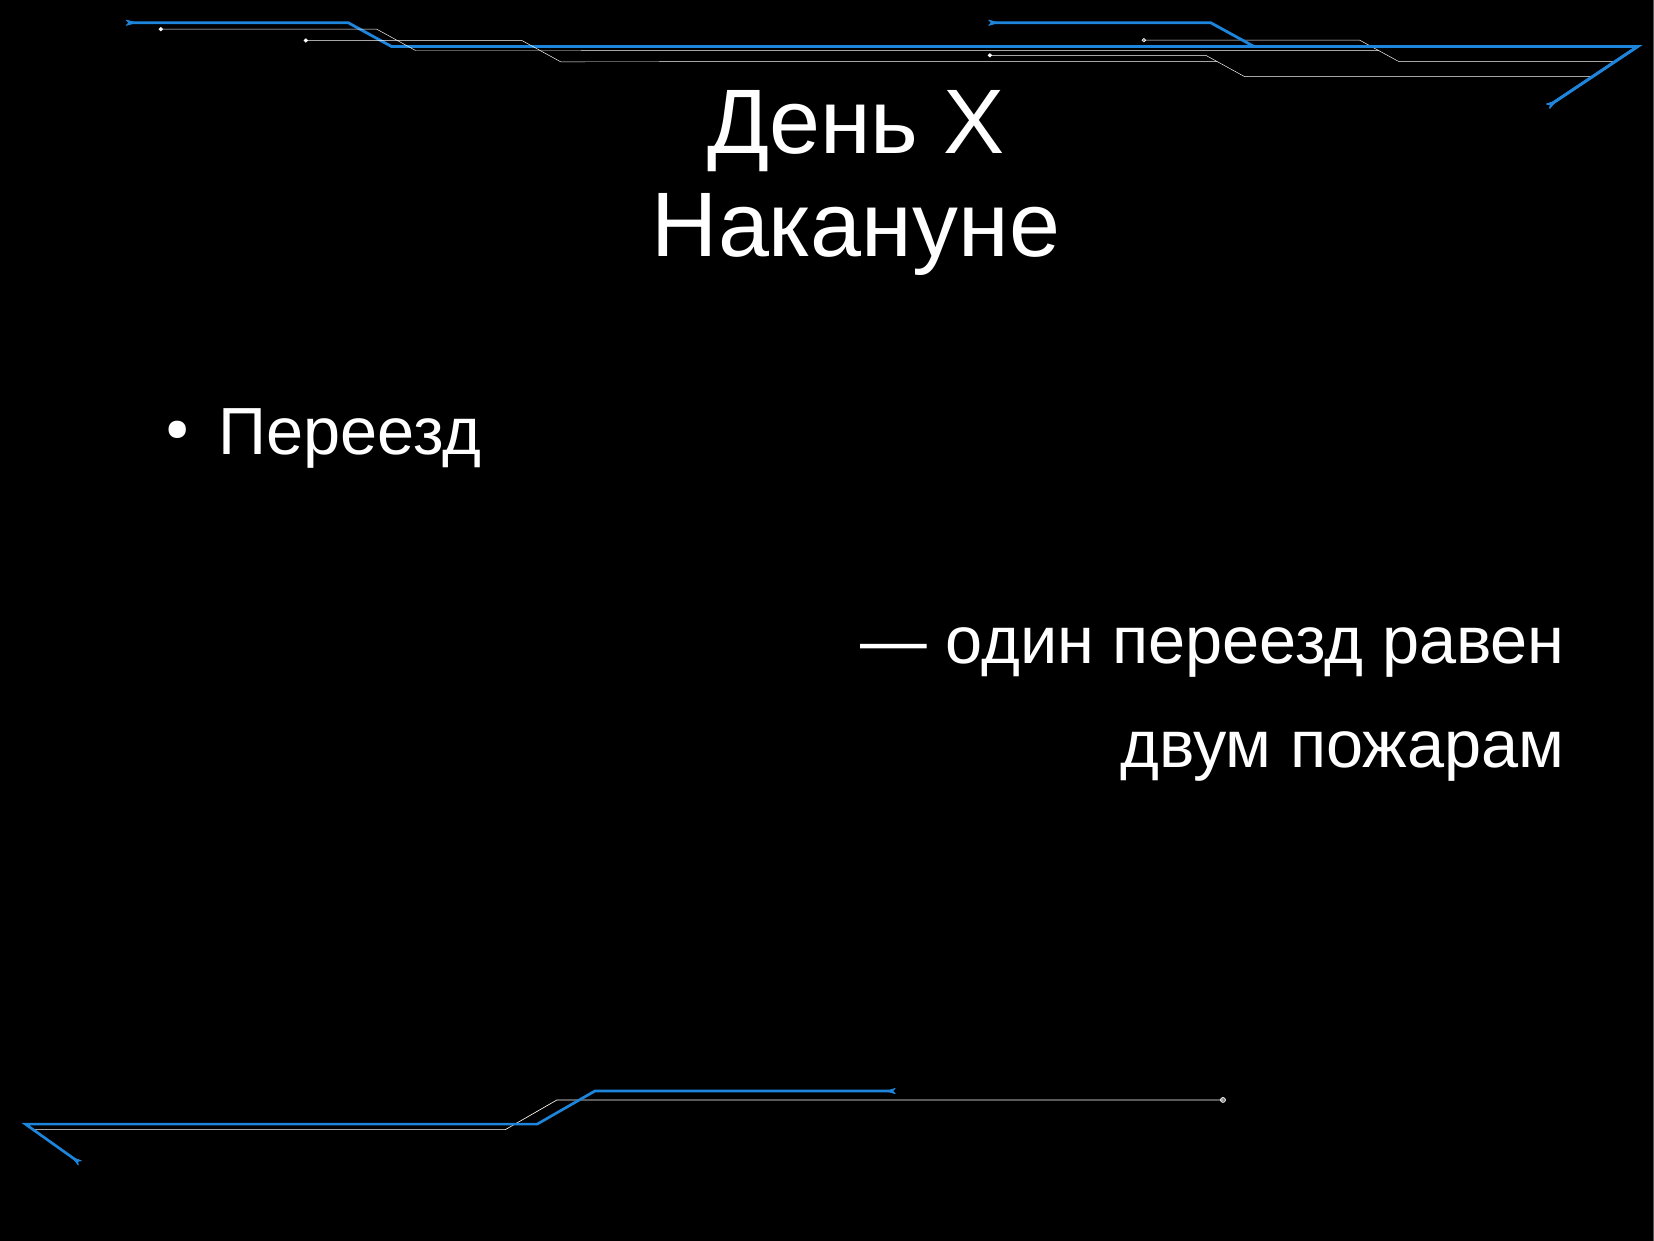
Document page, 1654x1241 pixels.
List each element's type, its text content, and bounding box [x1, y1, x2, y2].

list Переезд — один переезд равен двум пожарам [147, 289, 1565, 1010]
title День Х Накануне [147, 70, 1565, 276]
